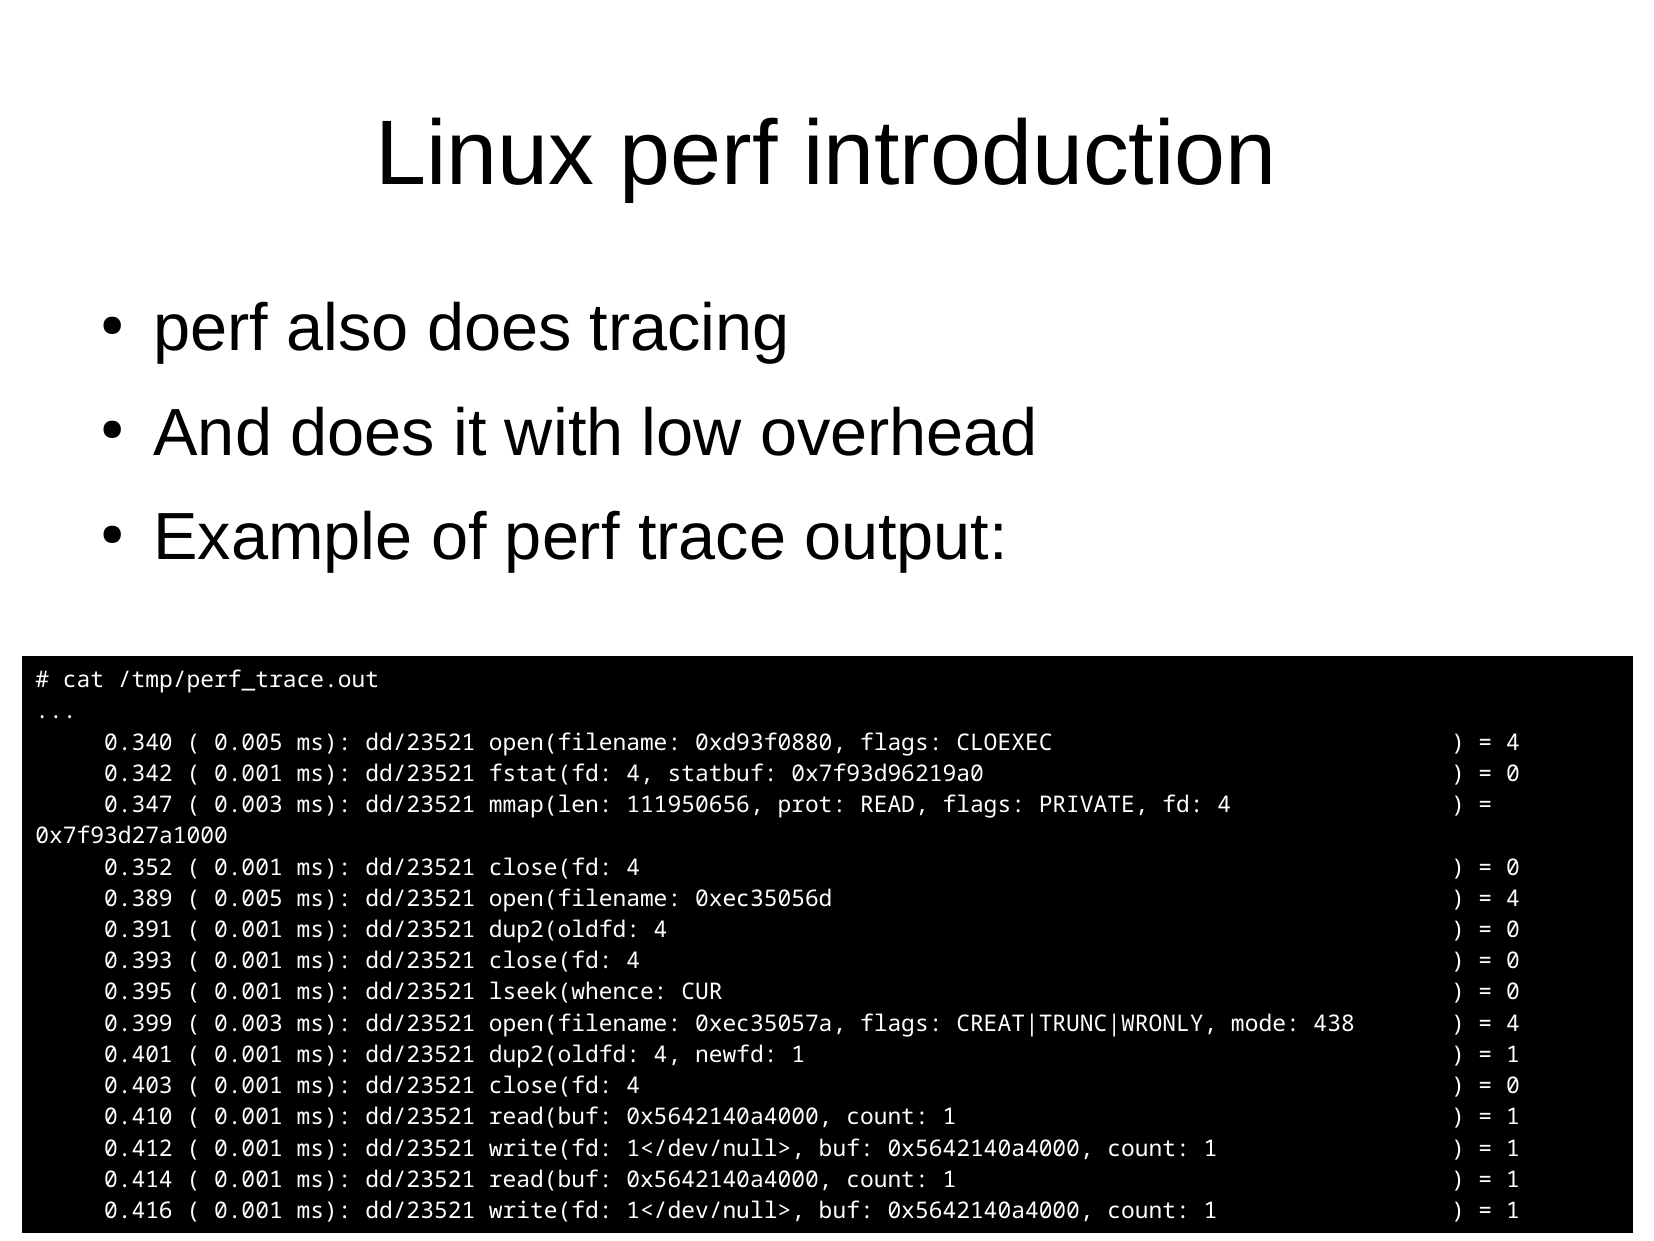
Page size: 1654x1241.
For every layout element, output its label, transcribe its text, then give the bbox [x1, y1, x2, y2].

list perf also does tracing And does it with low overhead Example of perf trace output: [82, 290, 1571, 655]
title Linux perf introduction [82, 49, 1571, 257]
table_header # cat /tmp/perf_trace.out ... 0.340 ( 0.005 ms): dd/23521 open(filename: 0xd93f0880, flags: CLOEXEC ) = 4 0.342 ( 0.001 ms): dd/23521 fstat(fd: 4, statbuf: 0x7f93d96219a0 ) = 0 0.347 ( 0.003 ms): dd/23521 mmap(len: 111950656, prot: READ, flags: PRIVATE, fd: 4 ) = 0x7f93d27a1000 0.352 ( 0.001 ms): dd/23521 close(fd: 4 ) = 0 0.389 ( 0.005 ms): dd/23521 open(filename: 0xec35056d ) = 4 0.391 ( 0.001 ms): dd/23521 dup2(oldfd: 4 ) = 0 0.393 ( 0.001 ms): dd/23521 close(fd: 4 ) = 0 0.395 ( 0.001 ms): dd/23521 lseek(whence: CUR ) = 0 0.399 ( 0.003 ms): dd/23521 open(filename: 0xec35057a, flags: CREAT|TRUNC|WRONLY, mode: 438 ) = 4 0.401 ( 0.001 ms): dd/23521 dup2(oldfd: 4, newfd: 1 ) = 1 0.403 ( 0.001 ms): dd/23521 close(fd: 4 ) = 0 0.410 ( 0.001 ms): dd/23521 read(buf: 0x5642140a4000, count: 1 ) = 1 0.412 ( 0.001 ms): dd/23521 write(fd: 1</dev/null>, buf: 0x5642140a4000, count: 1 ) = 1 0.414 ( 0.001 ms): dd/23521 read(buf: 0x5642140a4000, count: 1 ) = 1 0.416 ( 0.001 ms): dd/23521 write(fd: 1</dev/null>, buf: 0x5642140a4000, count: 1 ) = 1 [22, 656, 1633, 1233]
